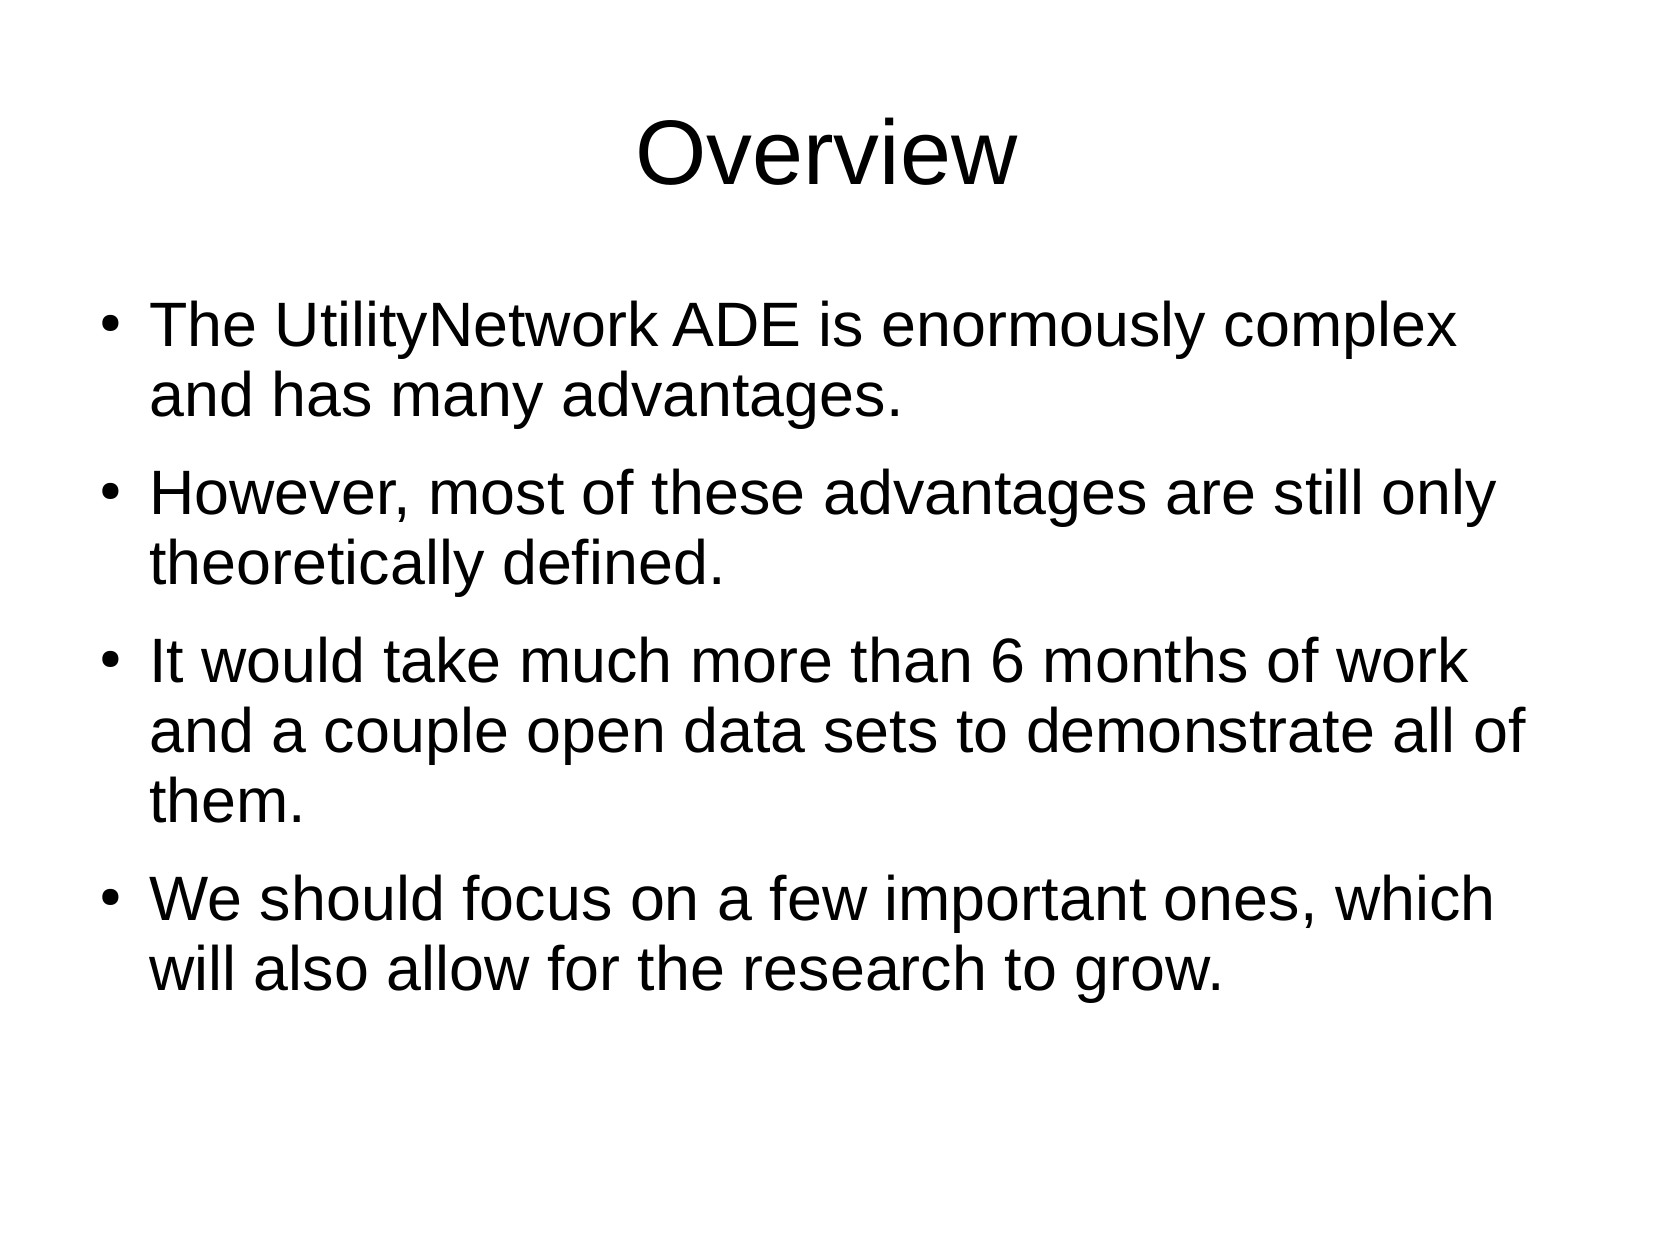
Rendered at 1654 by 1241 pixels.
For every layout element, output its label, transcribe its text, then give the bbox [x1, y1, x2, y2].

title Overview [82, 49, 1571, 257]
list The UtilityNetwork ADE is enormously complex and has many advantages. However, most of these advantages are still only theoretically defined. It would take much more than 6 months of work and a couple open data sets to demonstrate all of them. We should focus on a few important ones, which will also allow for the research to grow. [82, 290, 1571, 1010]
